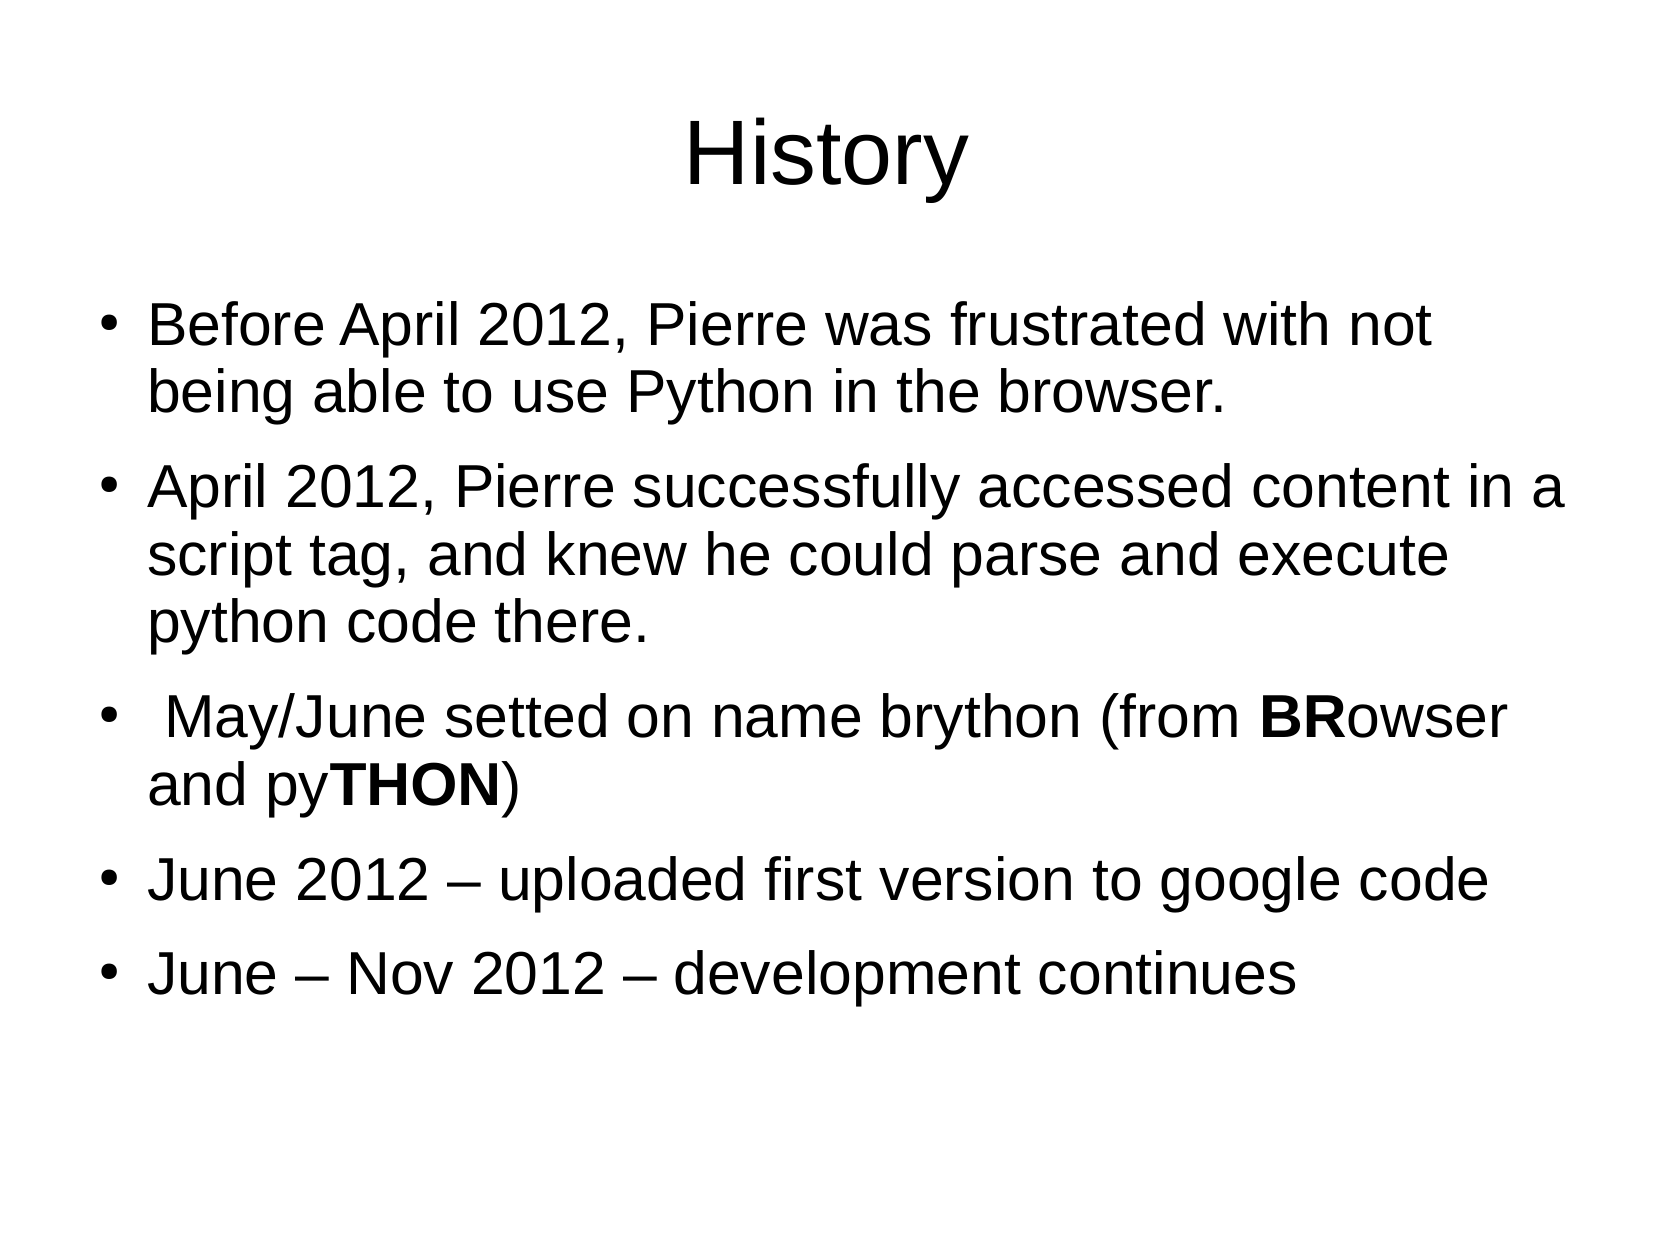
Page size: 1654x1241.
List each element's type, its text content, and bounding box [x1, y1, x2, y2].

list Before April 2012, Pierre was frustrated with not being able to use Python in the browser. April 2012, Pierre successfully accessed content in a script tag, and knew he could parse and execute python code there. May/June setted on name brython (from BRowser and pyTHON) June 2012 – uploaded first version to google code June – Nov 2012 – development continues [82, 290, 1571, 1010]
title History [82, 49, 1571, 257]
